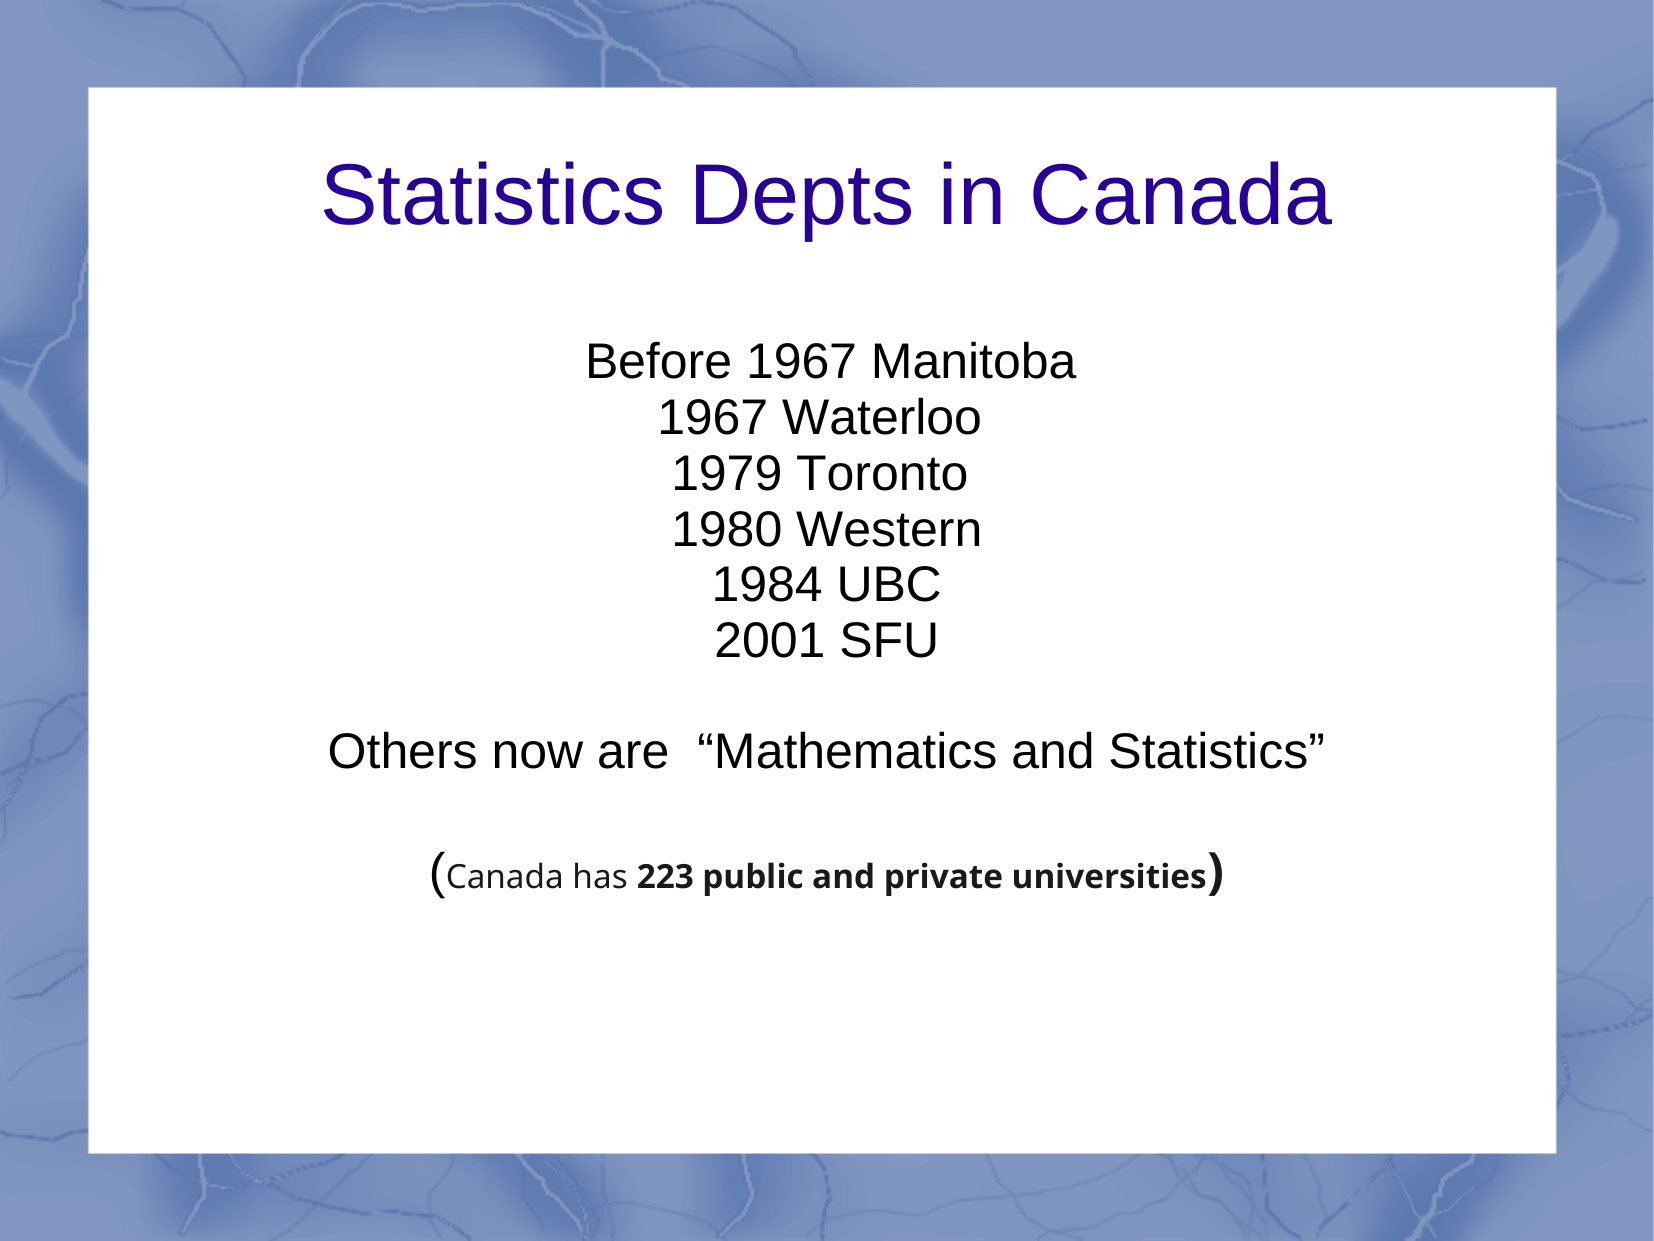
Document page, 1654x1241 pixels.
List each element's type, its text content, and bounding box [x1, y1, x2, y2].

subtitle Before 1967 Manitoba 1967 Waterloo 1979 Toronto 1980 Western 1984 UBC 2001 SFU Others now are “Mathematics and Statistics” (Canada has 223 public and private universities) [147, 257, 1506, 1078]
picture [0, 0, 1654, 1241]
title Statistics Depts in Canada [118, 90, 1536, 298]
